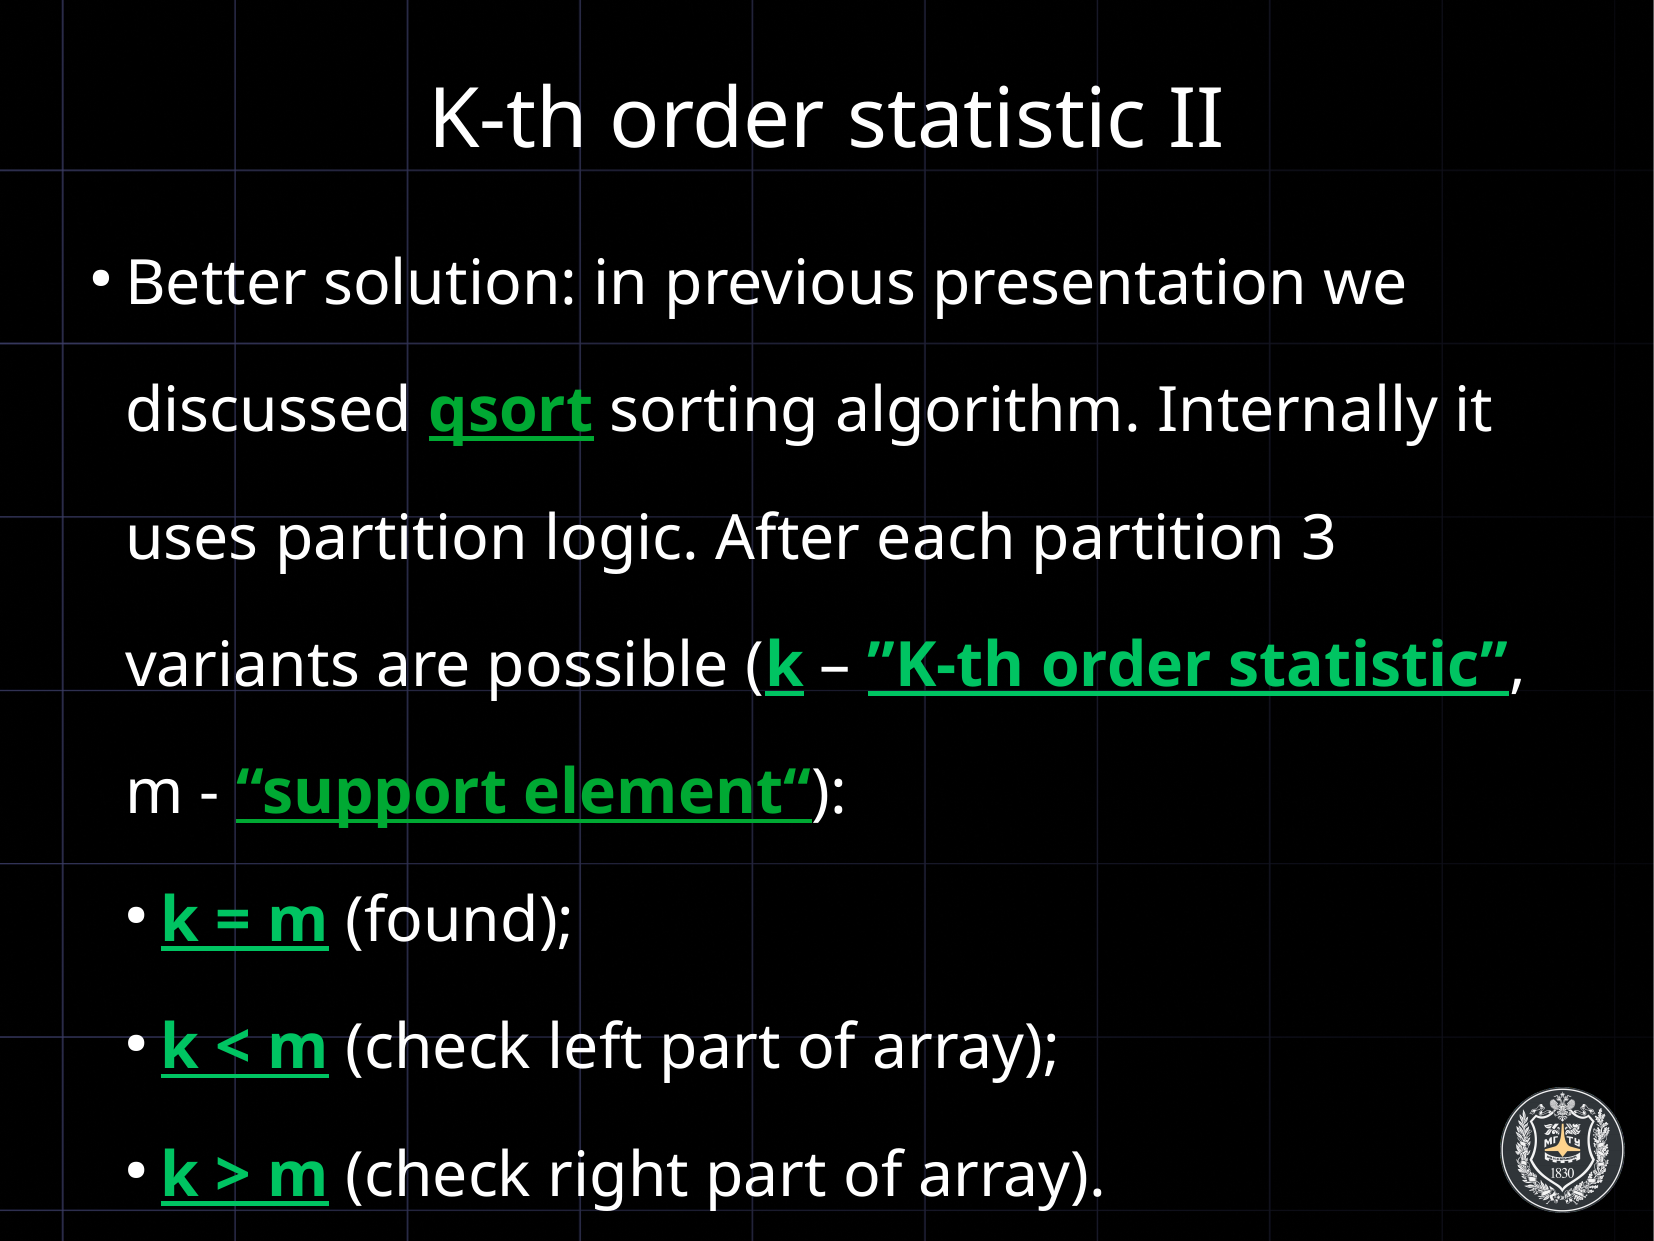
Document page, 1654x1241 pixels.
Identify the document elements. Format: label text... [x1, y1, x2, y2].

text_box Better solution: in previous presentation we discussed qsort sorting algorithm. Internally it uses partition logic. After each partition 3 variants are possible (k – ”K-th order statistic”, m - “support element“): k = m (found); k < m (check left part of array); k > m (check right part of array). [75, 187, 1576, 1140]
picture [0, 0, 1654, 1241]
title K-th order statistic II [82, 37, 1571, 187]
